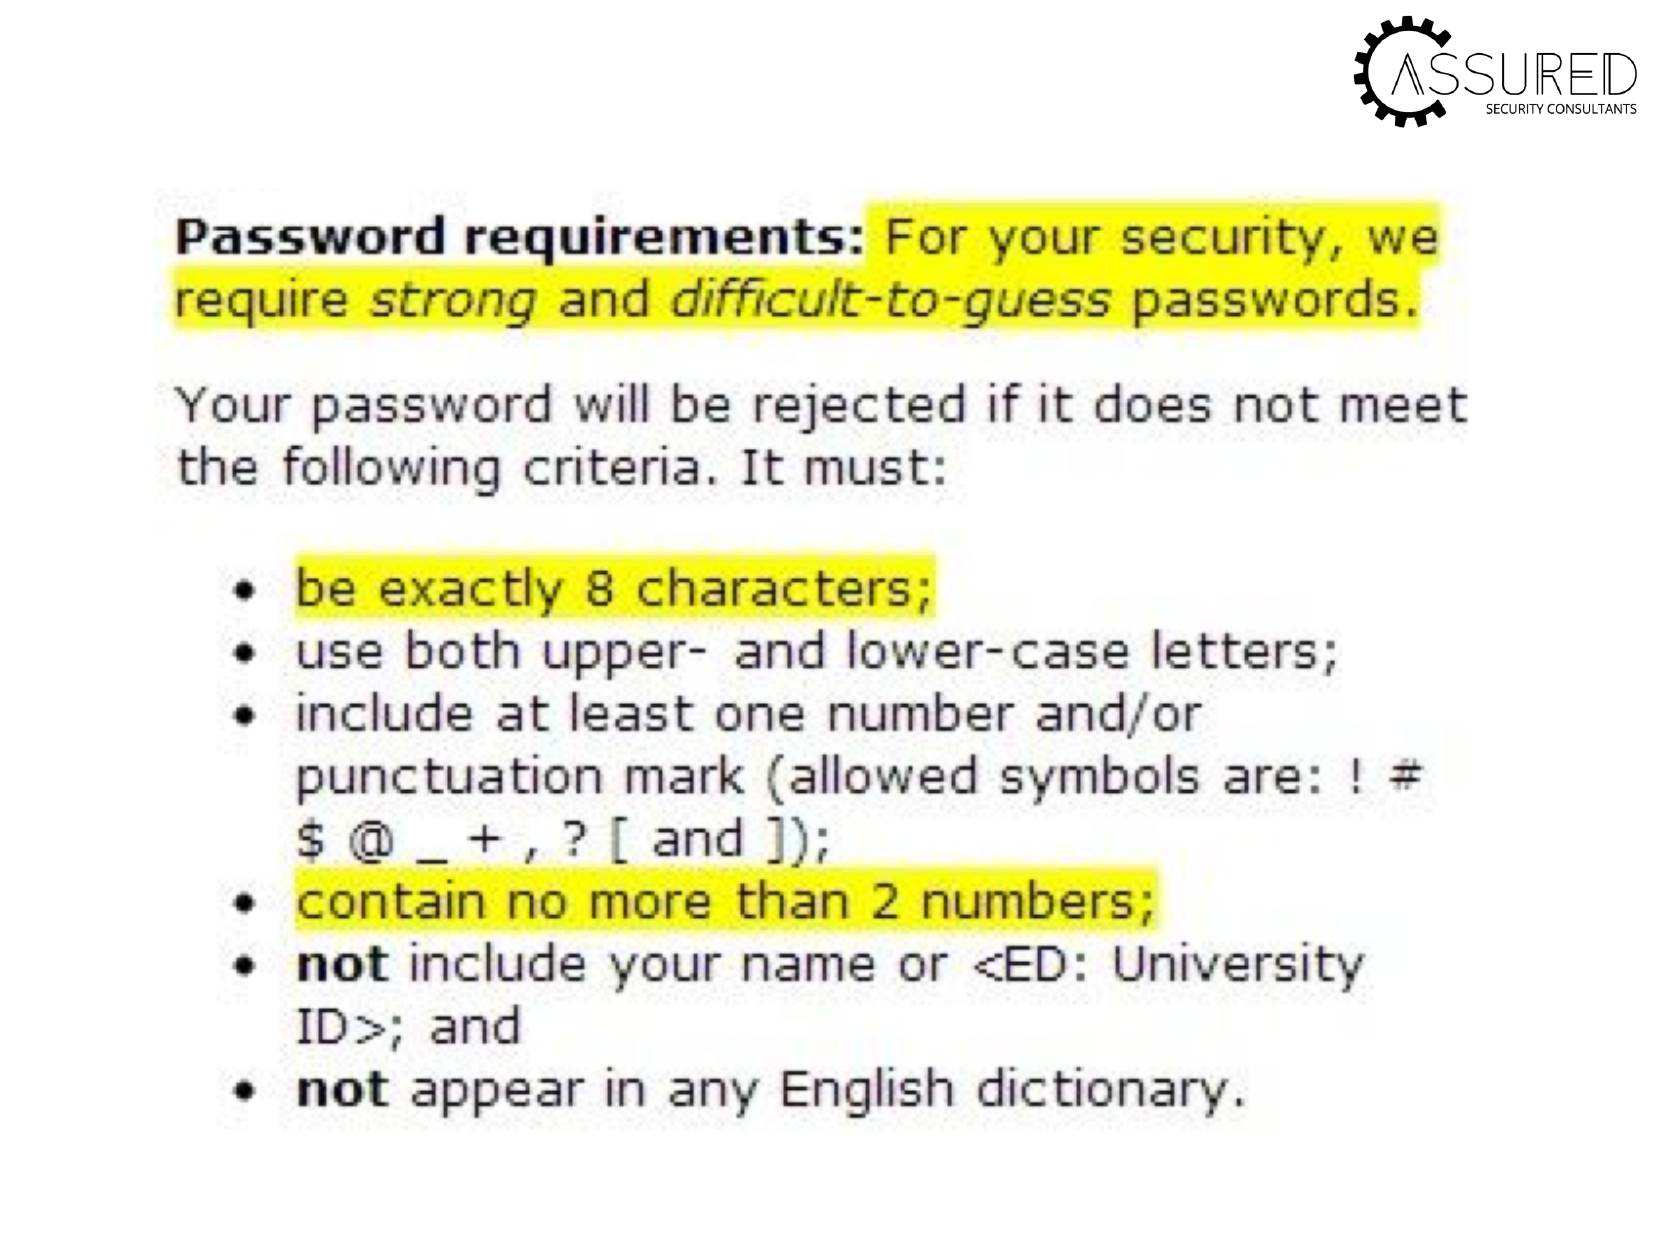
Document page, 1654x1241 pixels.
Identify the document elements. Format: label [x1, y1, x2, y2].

picture [106, 188, 1587, 1134]
picture [1346, 11, 1642, 131]
